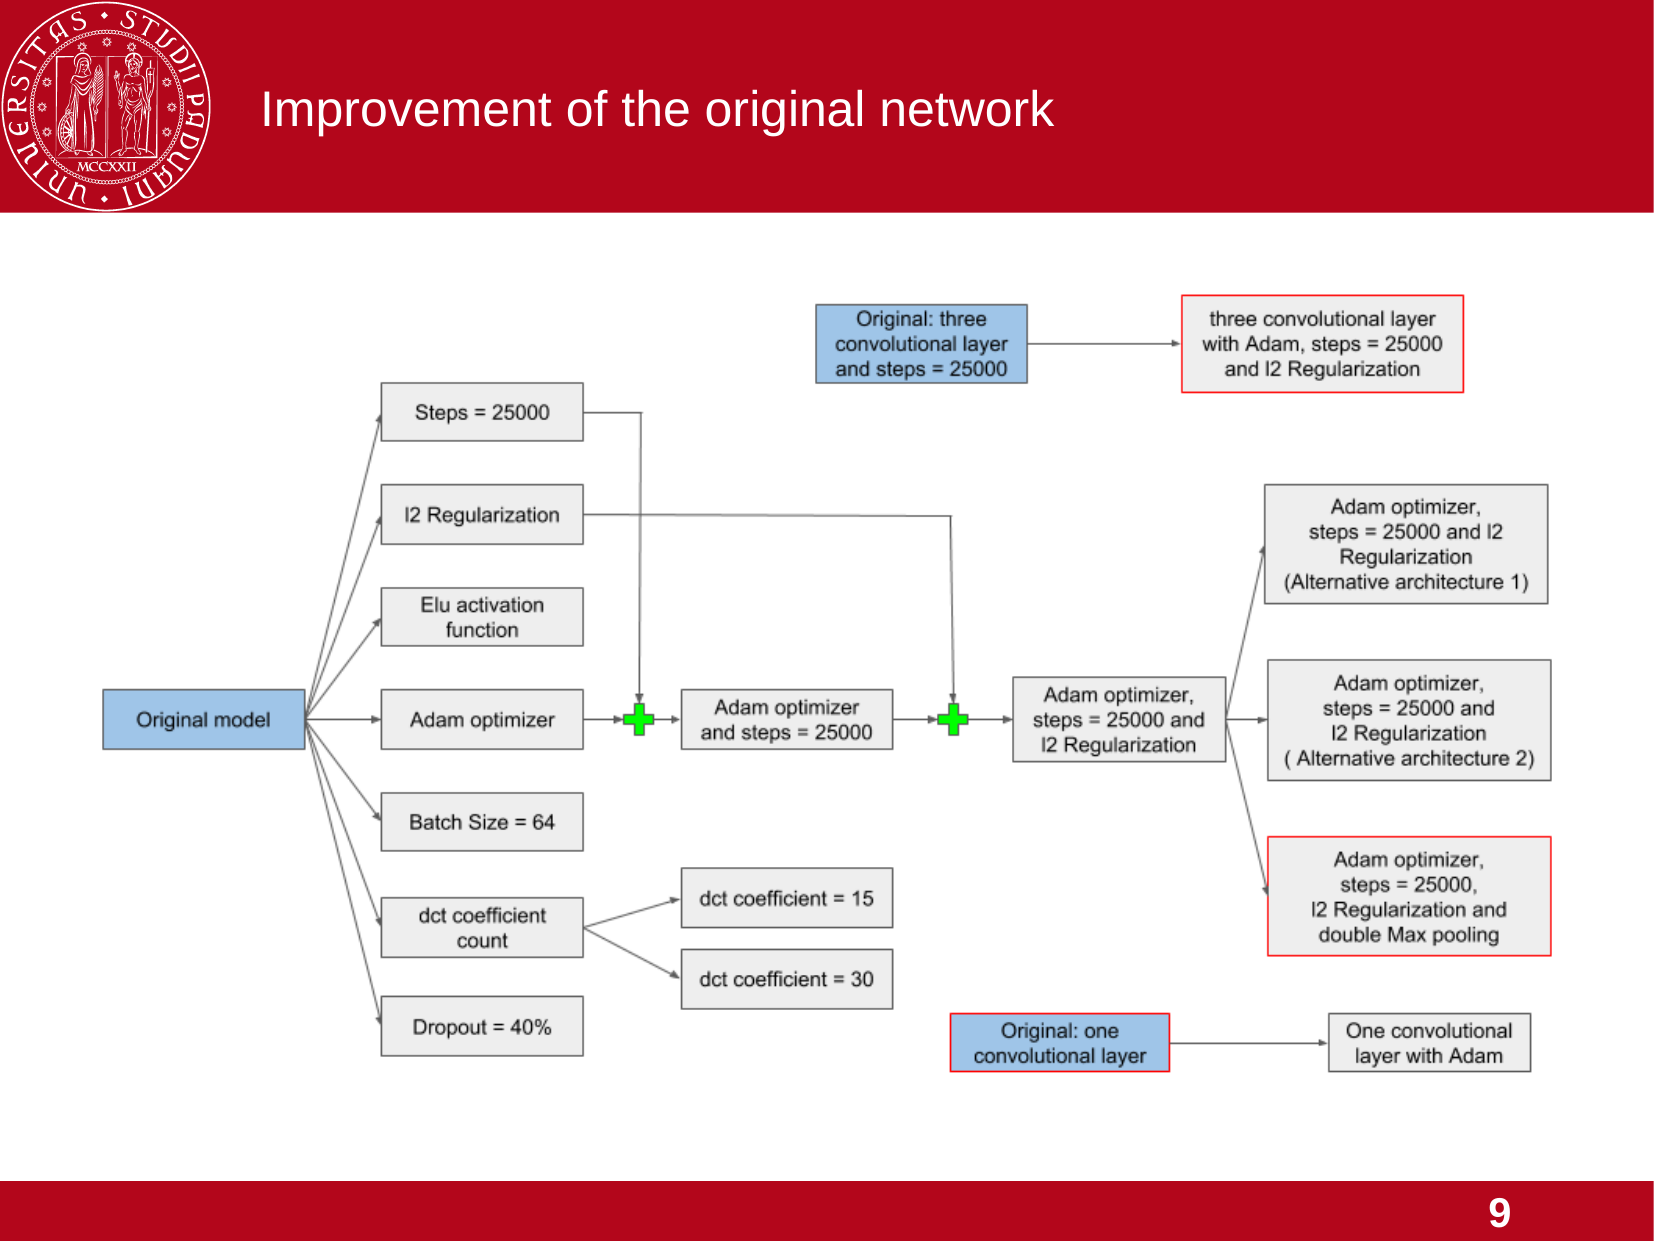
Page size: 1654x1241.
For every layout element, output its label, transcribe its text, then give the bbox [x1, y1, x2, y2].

title Improvement of the original network [259, 0, 1619, 213]
picture [76, 262, 1577, 1107]
text_box [1488, 1181, 1630, 1241]
